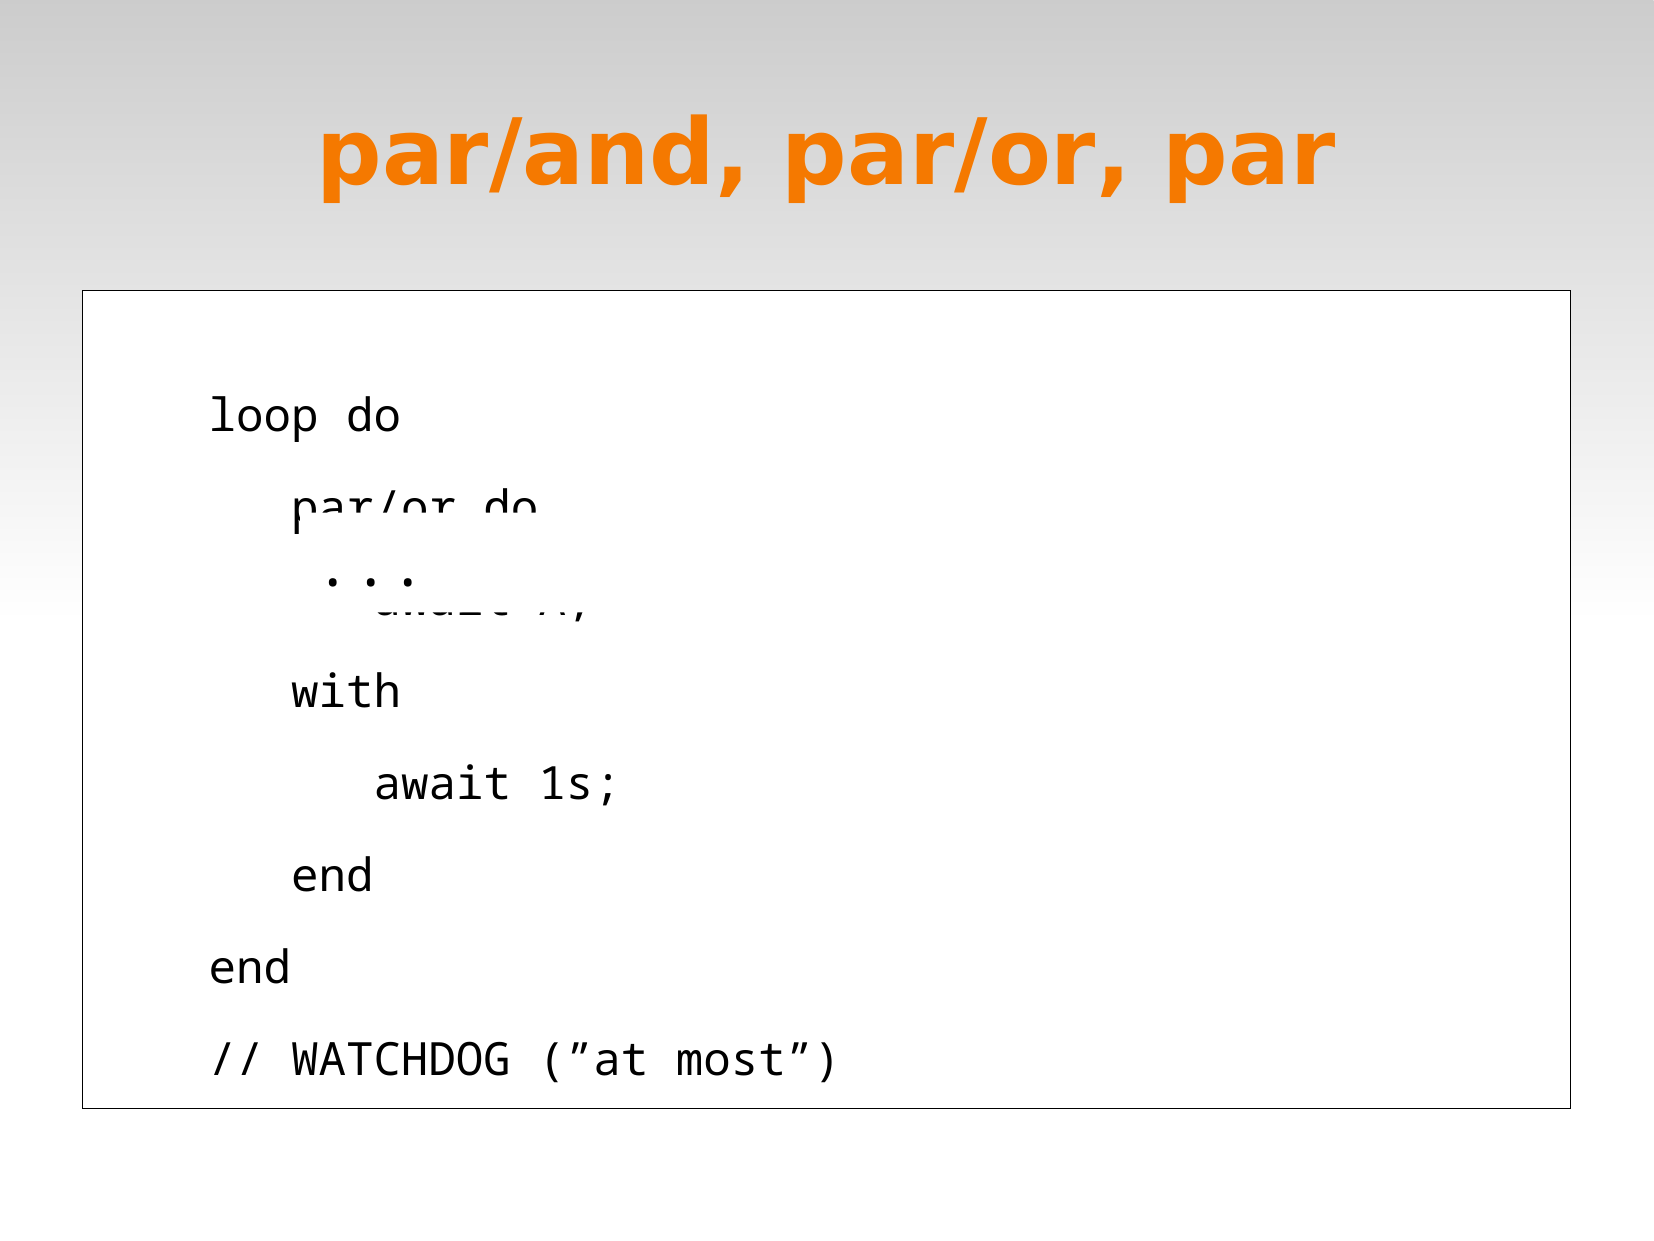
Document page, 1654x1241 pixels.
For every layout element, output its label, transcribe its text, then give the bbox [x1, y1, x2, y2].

text_box ... [300, 512, 638, 601]
list loop do par/or do await A; with await 1s; end end // WATCHDOG (”at most”) [82, 290, 1571, 1109]
title par/and, par/or, par [82, 49, 1571, 257]
